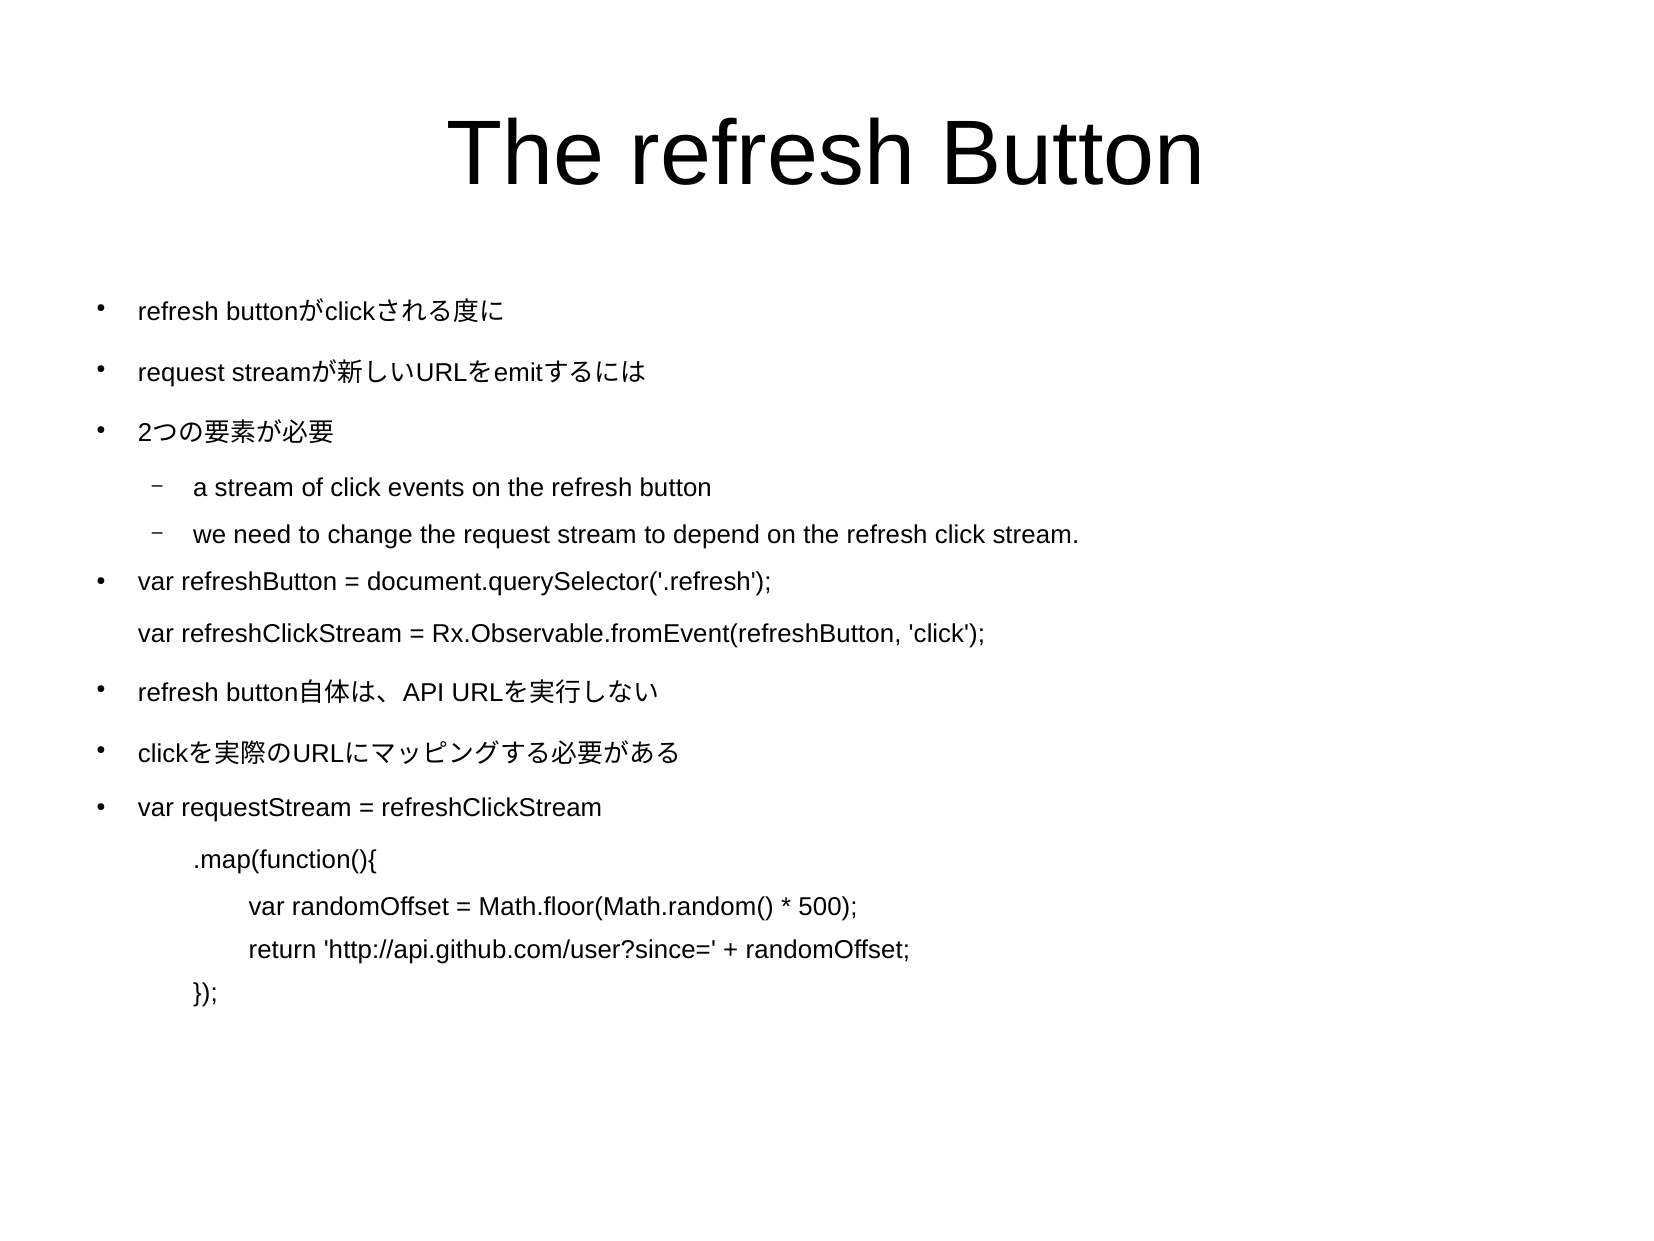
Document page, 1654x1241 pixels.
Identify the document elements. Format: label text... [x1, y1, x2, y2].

title The refresh Button [82, 49, 1571, 257]
list refresh buttonがclickされる度に request streamが新しいURLをemitするには 2つの要素が必要 a stream of click events on the refresh button we need to change the request stream to depend on the refresh click stream. var refreshButton = document.querySelector('.refresh'); var refreshClickStream = Rx.Observable.fromEvent(refreshButton, 'click'); refresh button自体は、API URLを実行しない clickを実際のURLにマッピングする必要がある var requestStream = refreshClickStream .map(function(){ var randomOffset = Math.floor(Math.random() * 500); return 'http://api.github.com/user?since=' + randomOffset; }); [82, 290, 1571, 1010]
